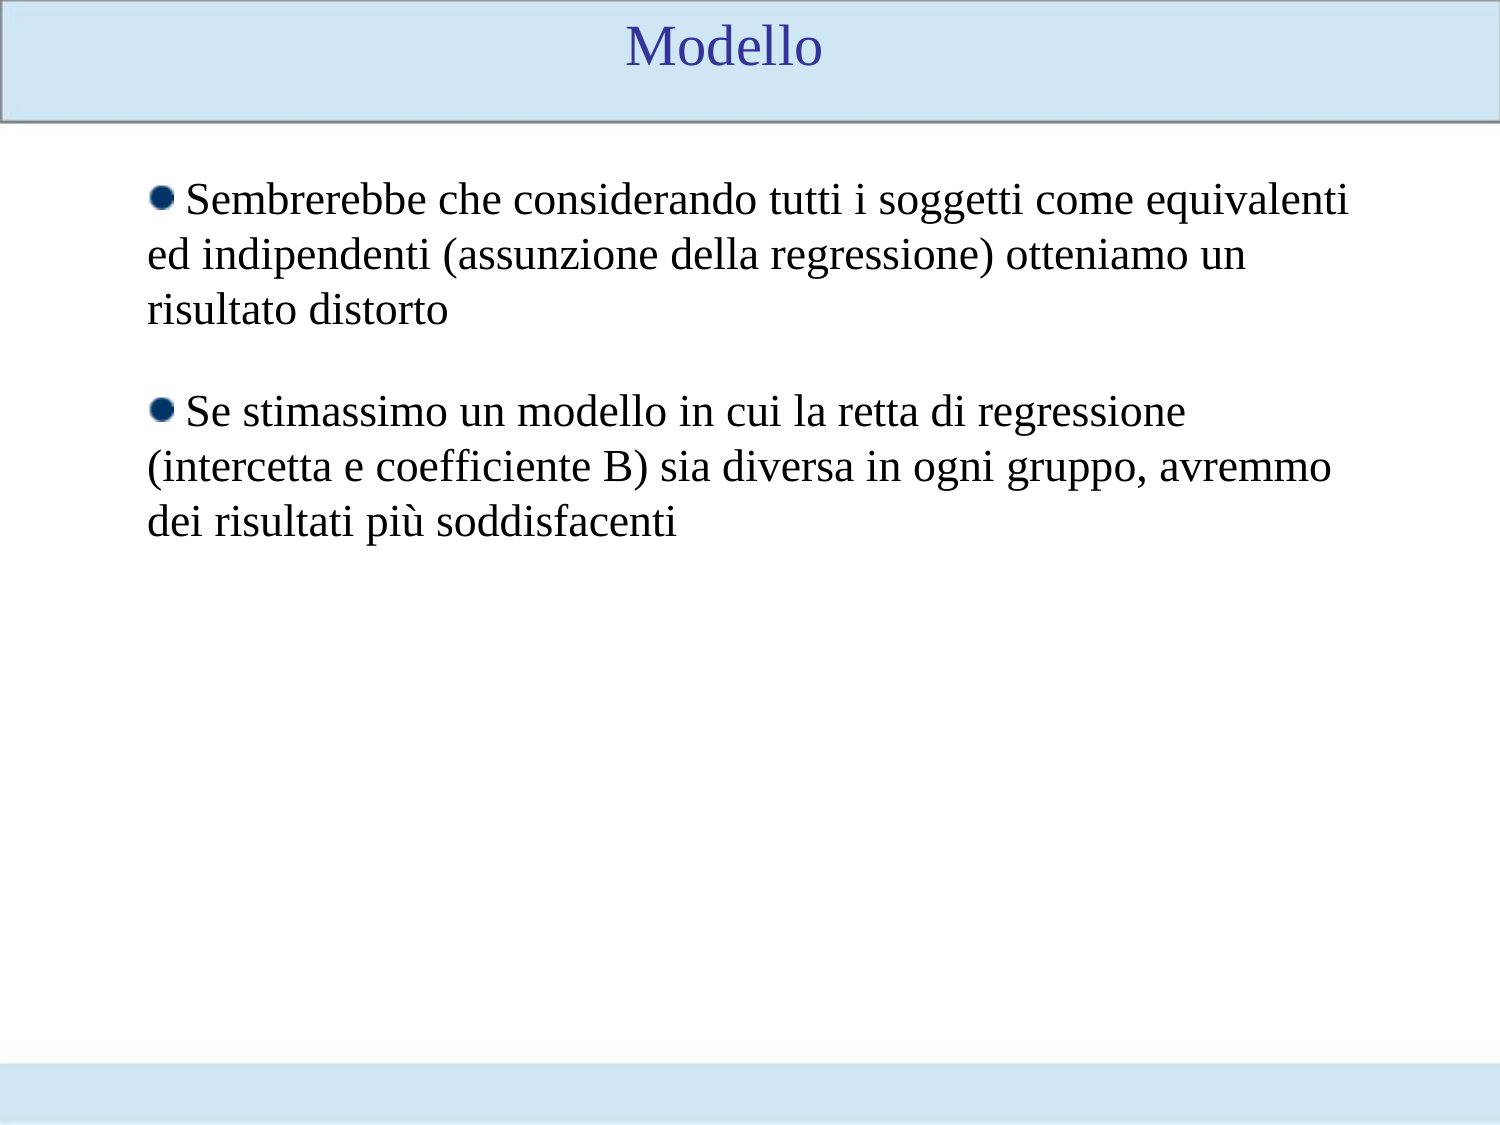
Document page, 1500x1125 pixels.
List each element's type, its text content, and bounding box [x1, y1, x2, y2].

text_box Sembrerebbe che considerando tutti i soggetti come equivalenti ed indipendenti (assunzione della regressione) otteniamo un risultato distorto Se stimassimo un modello in cui la retta di regressione (intercetta e coefficiente B) sia diversa in ogni gruppo, avremmo dei risultati più soddisfacenti [132, 161, 1377, 656]
picture [0, 0, 1500, 1125]
title Modello [49, 0, 1400, 136]
